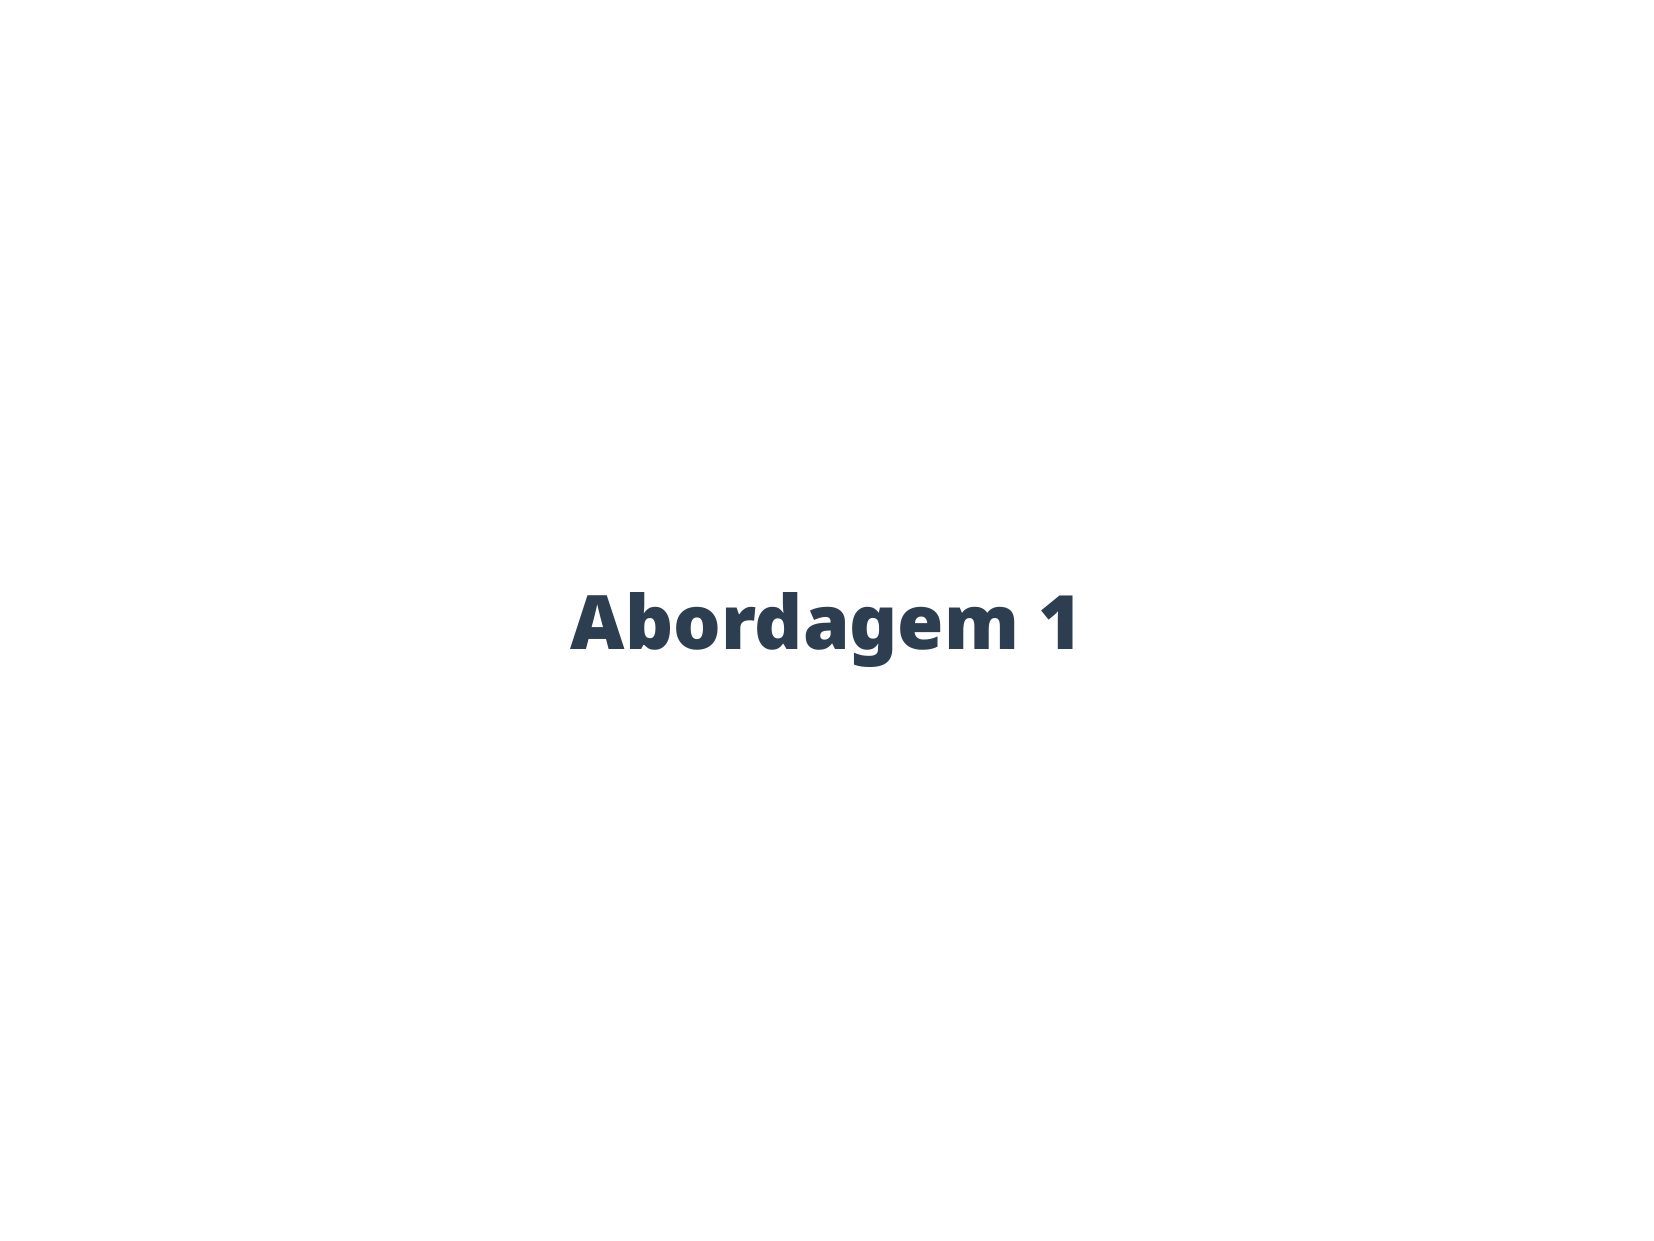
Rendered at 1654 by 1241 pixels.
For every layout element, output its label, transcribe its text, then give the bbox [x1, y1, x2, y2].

title Abordagem 1 [442, 442, 1211, 798]
